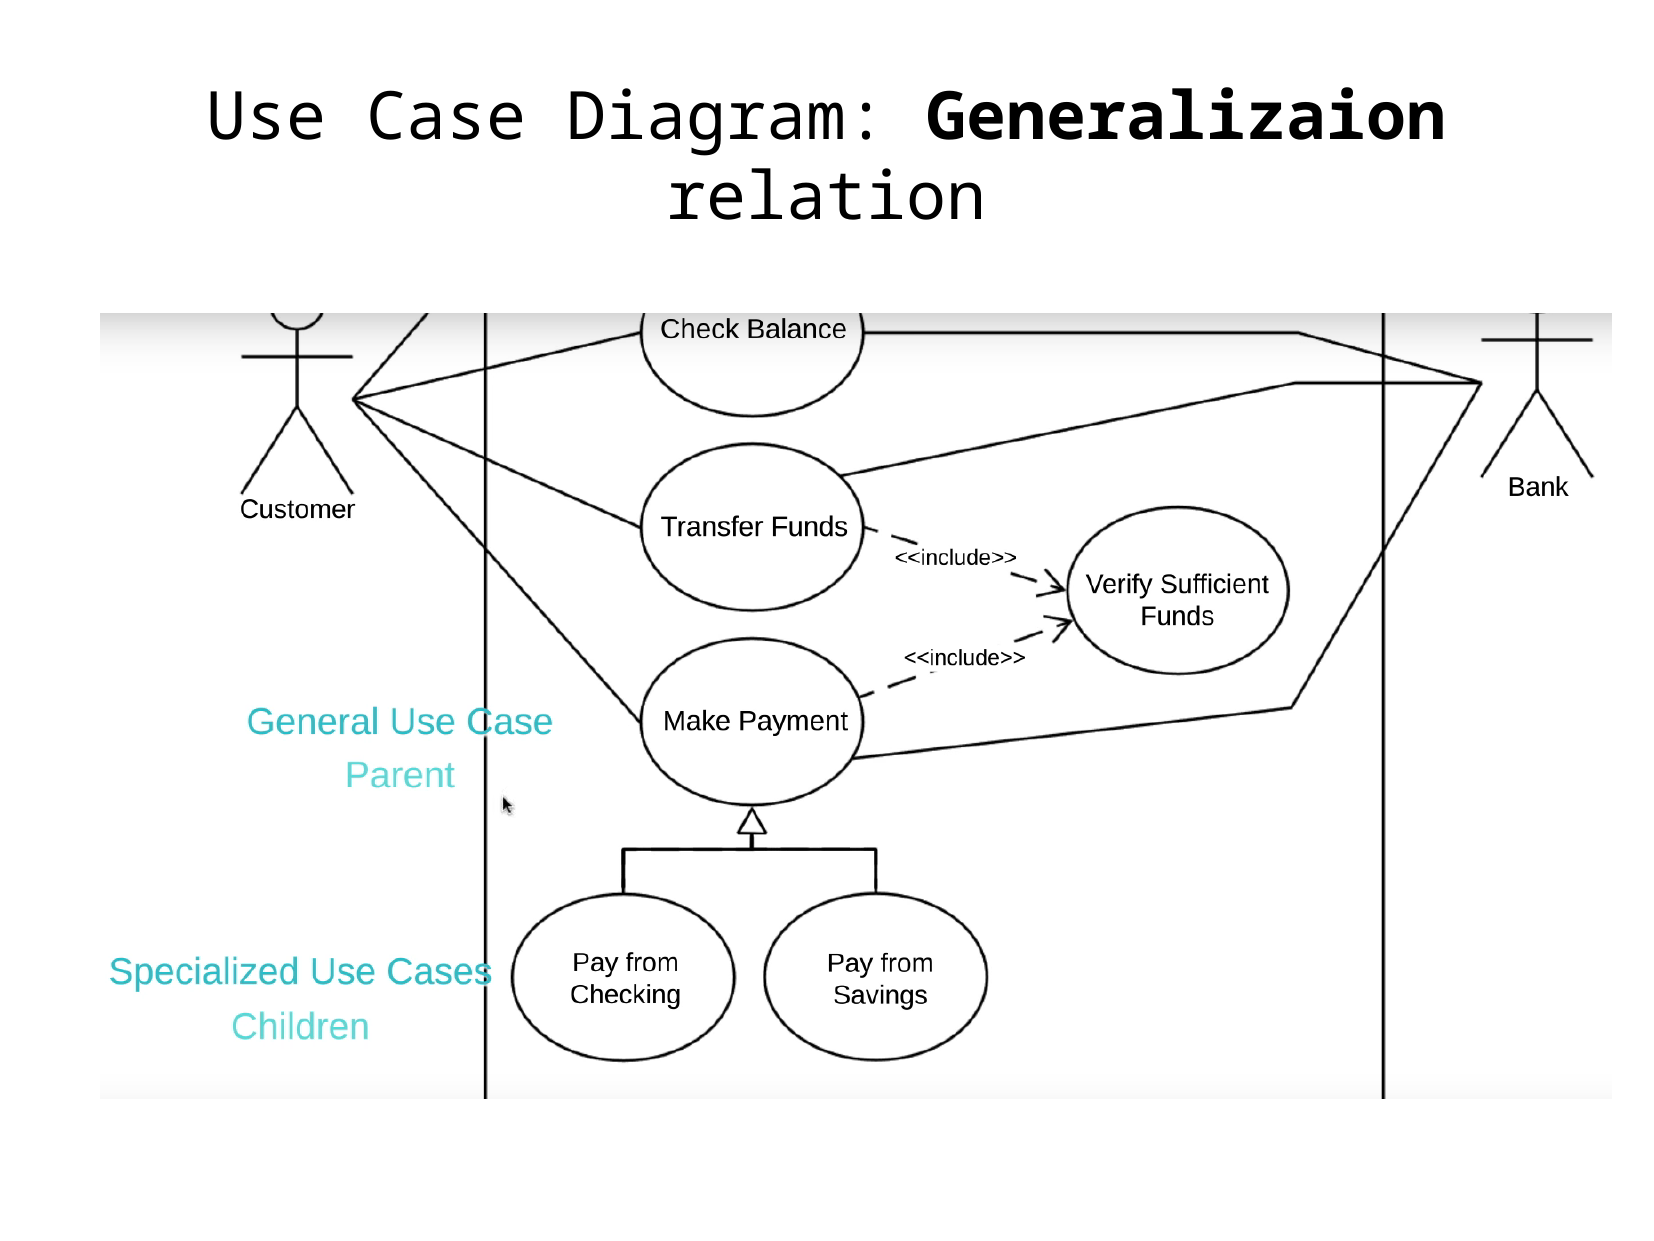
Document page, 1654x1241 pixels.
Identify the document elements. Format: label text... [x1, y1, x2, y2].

picture [100, 313, 1612, 1099]
title Use Case Diagram: Generalizaion relation [82, 49, 1571, 257]
